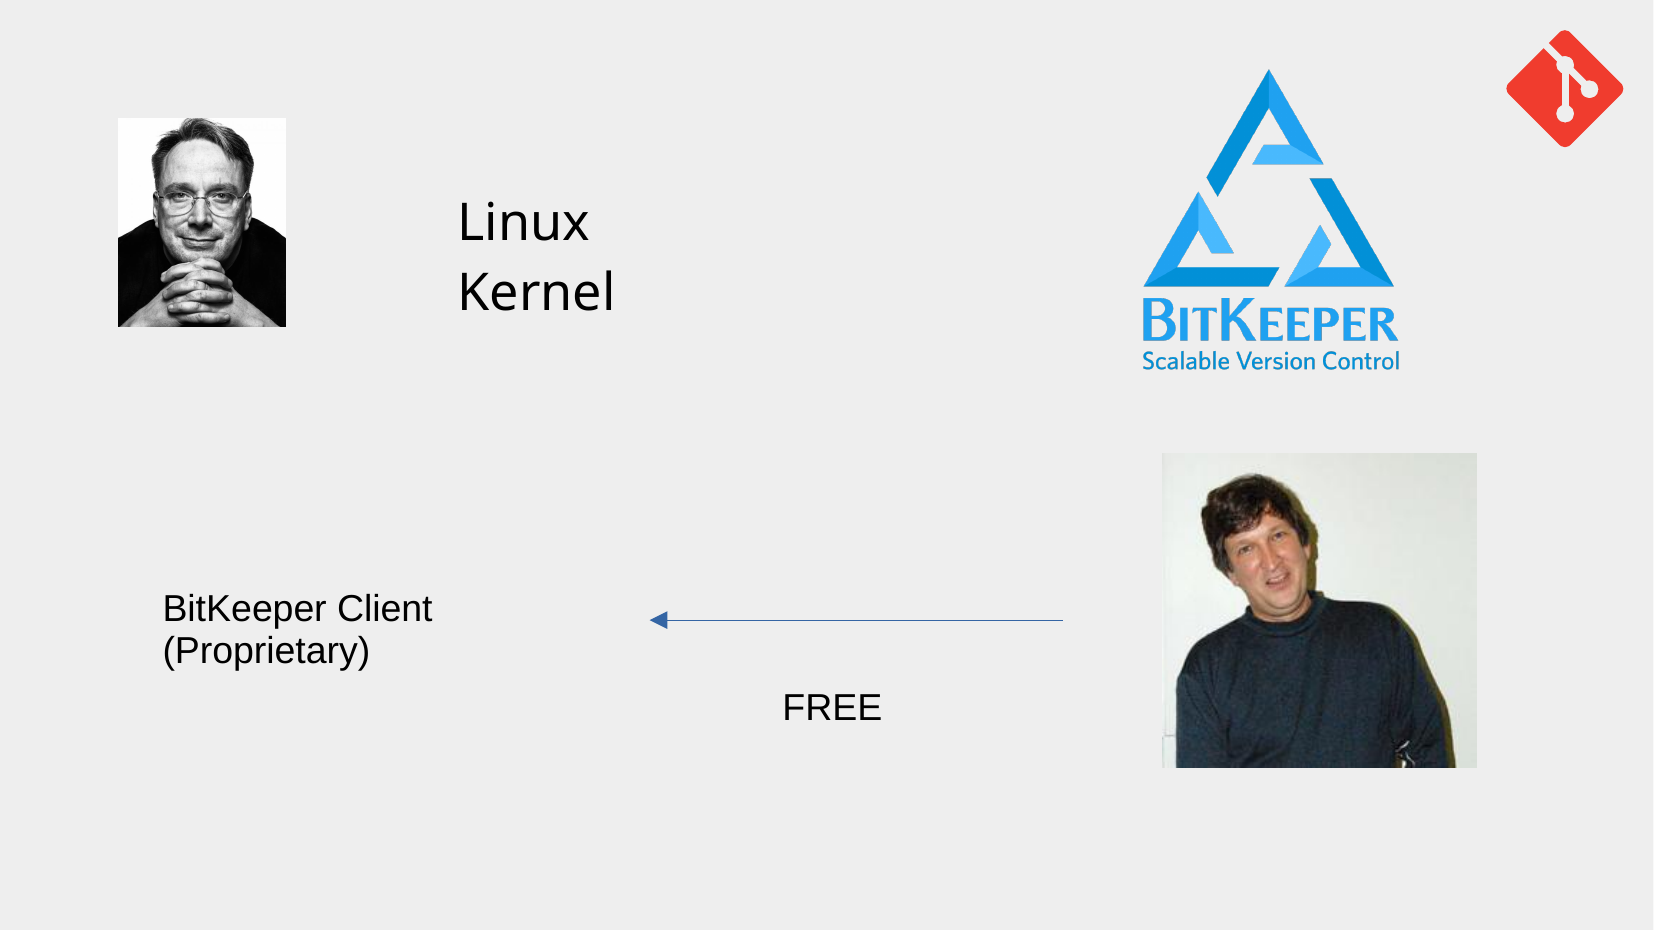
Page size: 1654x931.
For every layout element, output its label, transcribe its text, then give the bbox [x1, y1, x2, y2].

text_box BitKeeper Client (Proprietary) [147, 580, 562, 680]
picture [1122, 58, 1418, 398]
picture [1505, 29, 1625, 148]
picture [1162, 453, 1477, 768]
text_box Linux Kernel [442, 177, 650, 321]
text_box FREE [767, 679, 1063, 736]
picture [118, 118, 286, 327]
